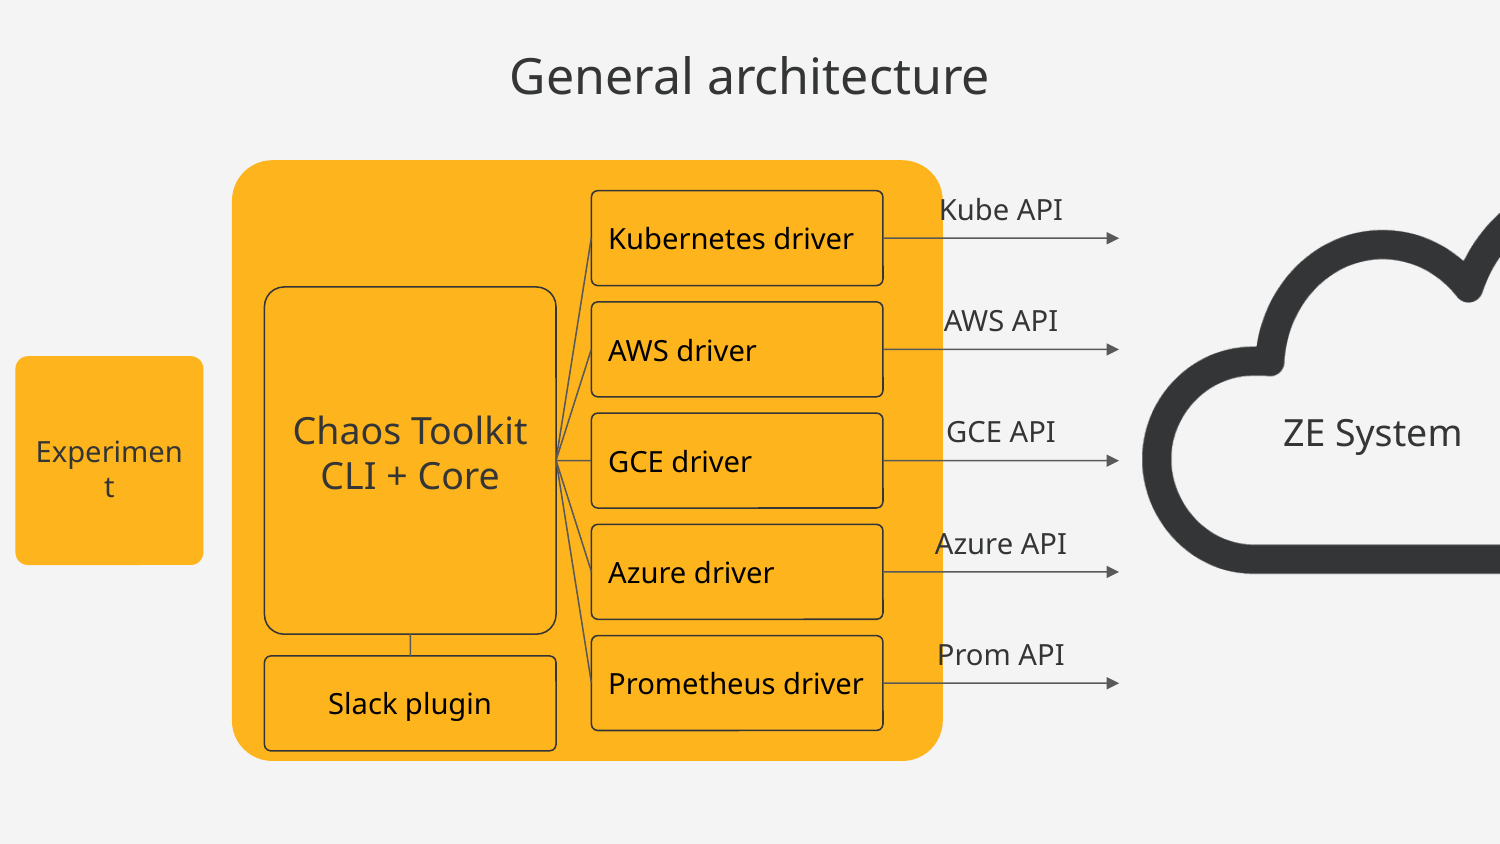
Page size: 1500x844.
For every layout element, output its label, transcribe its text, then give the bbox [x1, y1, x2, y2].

text_box Kubernetes driver [591, 190, 883, 286]
text_box Prometheus driver [591, 635, 883, 731]
text_box Azure driver [591, 524, 883, 620]
text_box [558, 462, 943, 564]
list ZE System [1245, 393, 1500, 510]
list Kube API [874, 176, 1129, 239]
list Experiment [18, 398, 201, 539]
list AWS API [874, 287, 1129, 350]
text_box Slack plugin [264, 655, 557, 751]
text_box [15, 356, 204, 566]
text_box AWS driver [591, 301, 883, 397]
text_box [266, 288, 555, 633]
text_box [231, 160, 943, 761]
list Azure API [874, 510, 1129, 572]
text_box [558, 351, 943, 459]
list General architecture [51, 29, 1060, 146]
text_box GCE driver [591, 413, 883, 509]
picture [1060, 0, 1500, 807]
text_box [561, 239, 943, 439]
list Prom API [874, 621, 1129, 684]
text_box [561, 482, 943, 669]
list GCE API [874, 398, 1129, 461]
list Chaos Toolkit CLI + Core [269, 381, 551, 522]
